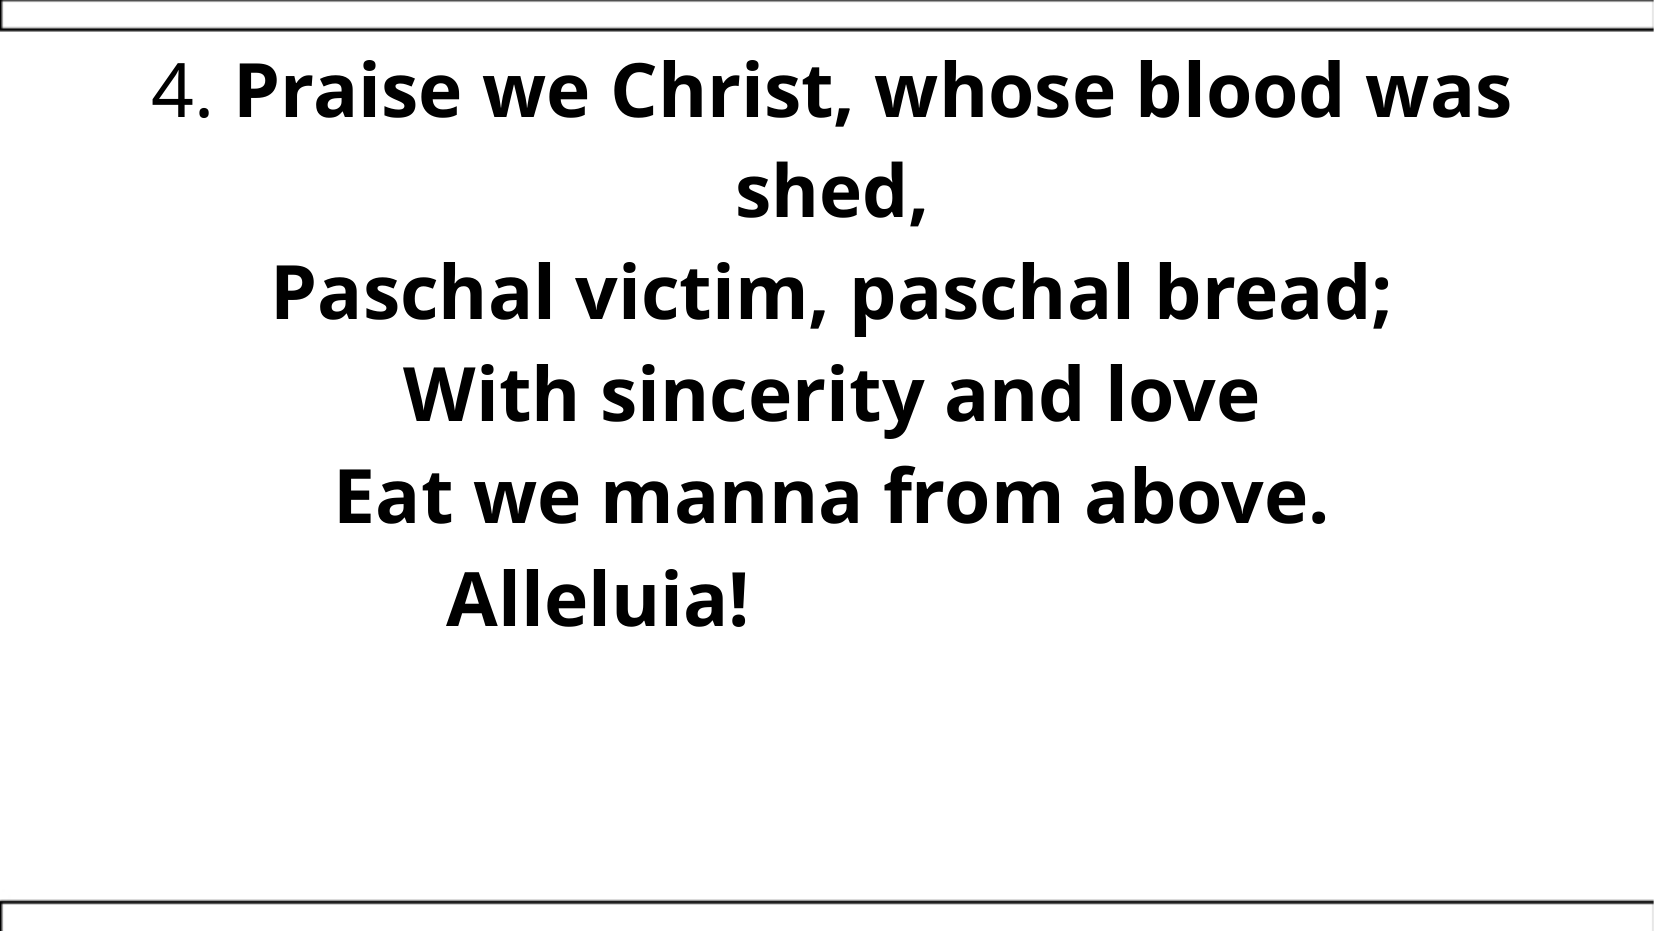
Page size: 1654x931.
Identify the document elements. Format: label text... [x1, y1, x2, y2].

picture [0, 0, 1654, 931]
text_box 4. Praise we Christ, whose blood was shed, Paschal victim, paschal bread; With sincerity and love Eat we manna from above. Alleluia! [75, 30, 1591, 544]
